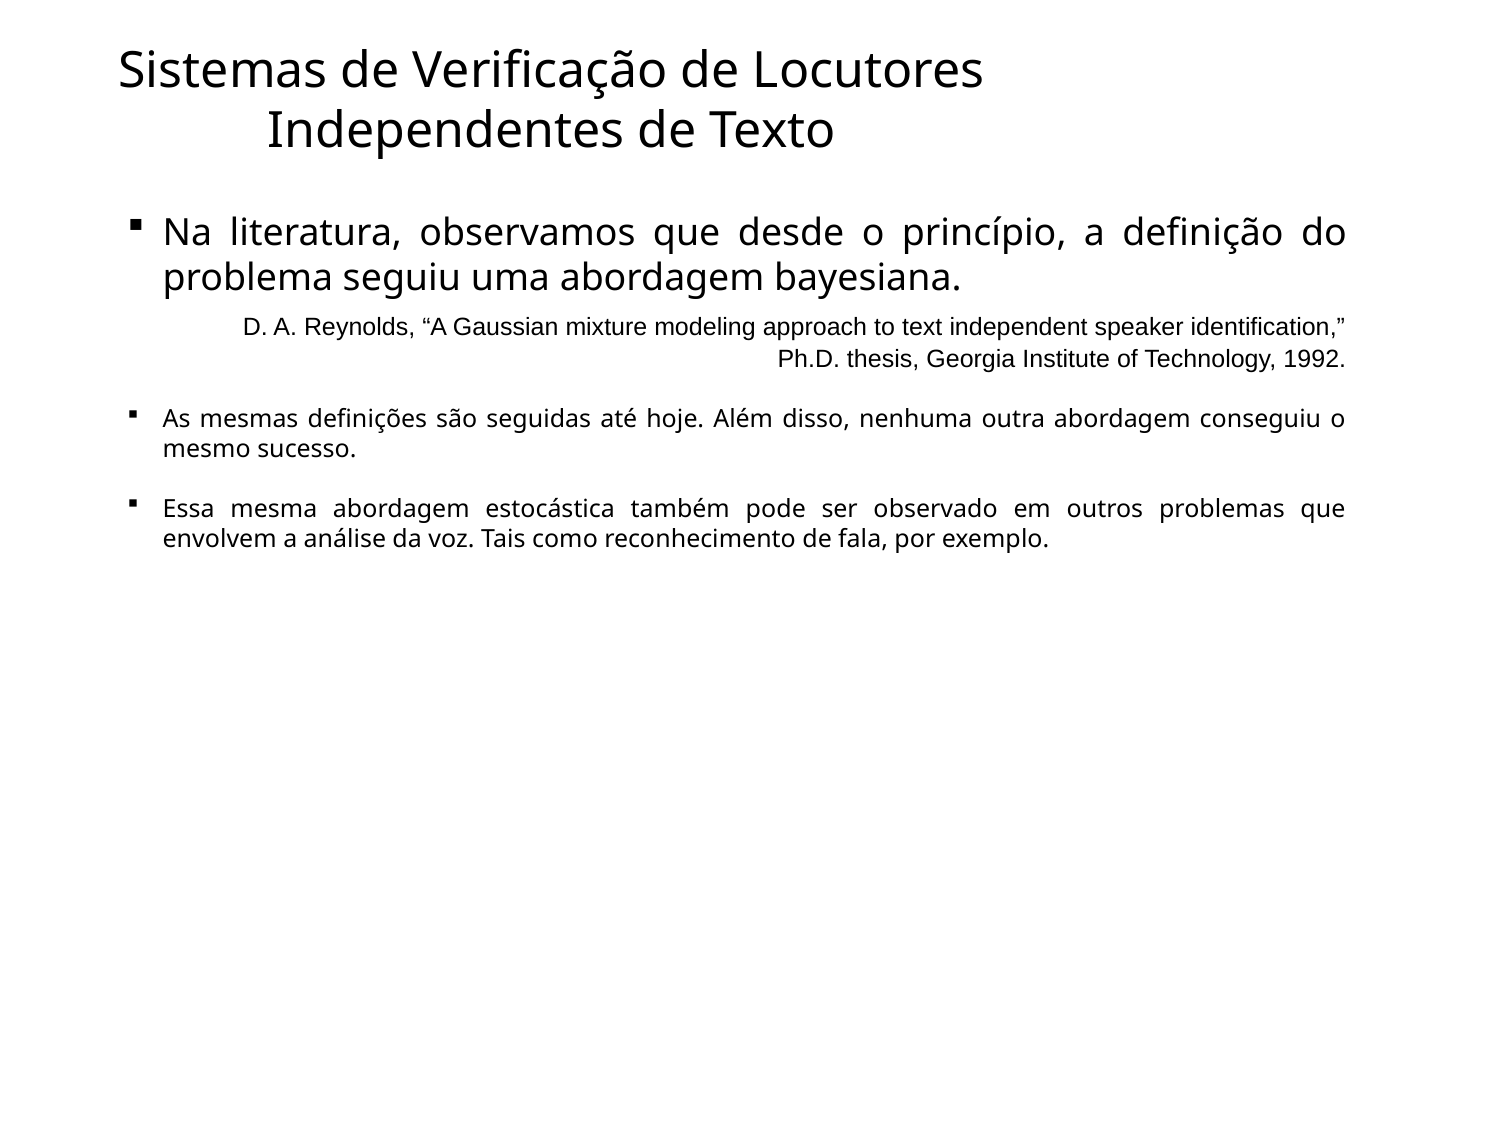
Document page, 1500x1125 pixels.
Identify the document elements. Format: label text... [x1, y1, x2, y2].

text_box Sistemas de Verificação de Locutores Independentes de Texto [49, 49, 1054, 145]
text_box Na literatura, observamos que desde o princípio, a definição do problema seguiu uma abordagem bayesiana. D. A. Reynolds, “A Gaussian mixture modeling approach to text independent speaker identification,” Ph.D. thesis, Georgia Institute of Technology, 1992. As mesmas definições são seguidas até hoje. Além disso, nenhuma outra abordagem conseguiu o mesmo sucesso. Essa mesma abordagem estocástica também pode ser observado em outros problemas que envolvem a análise da voz. Tais como reconhecimento de fala, por exemplo. [112, 200, 1363, 963]
